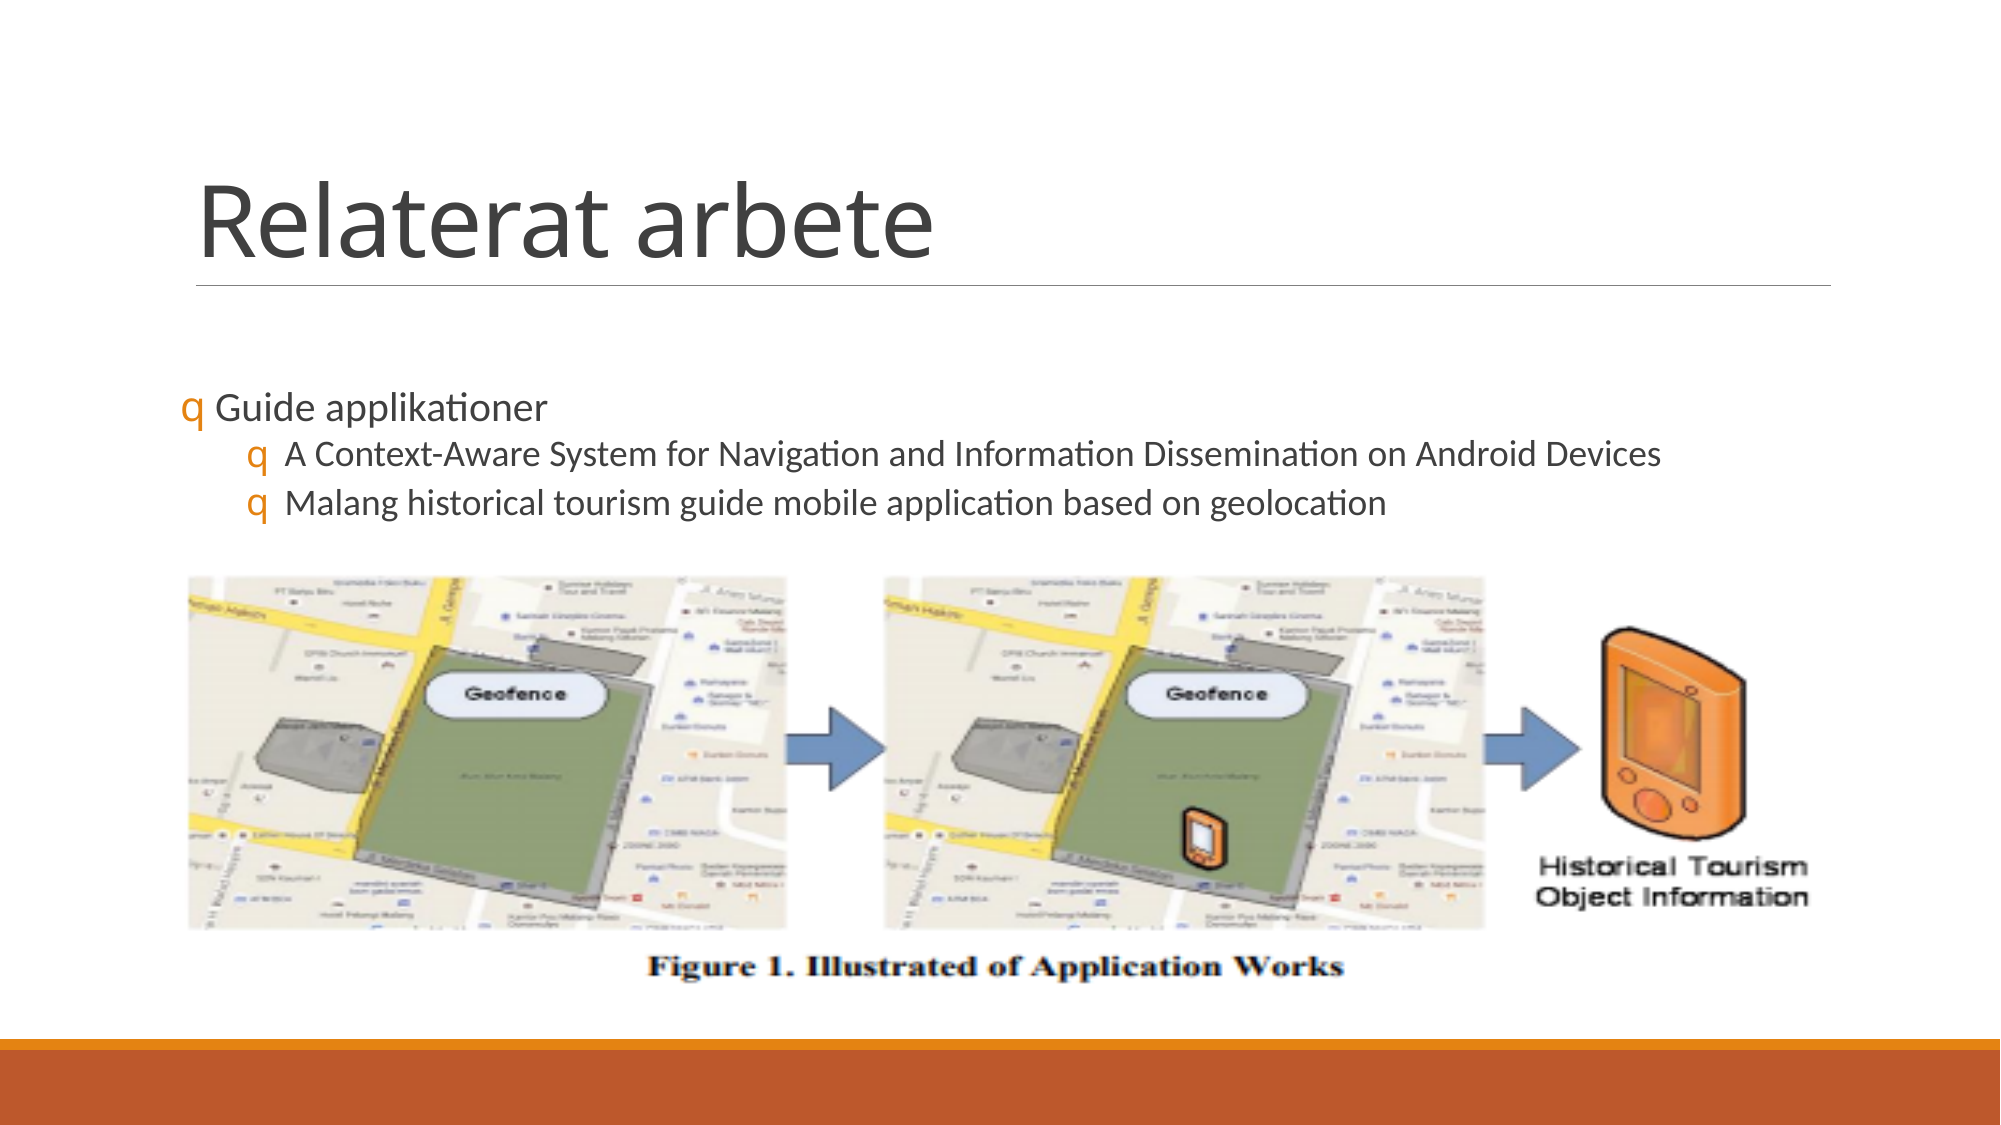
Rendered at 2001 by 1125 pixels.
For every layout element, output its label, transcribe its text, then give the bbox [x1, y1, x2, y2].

list Guide applikationer A Context-Aware System for Navigation and Information Dissemination on Android Devices Malang historical tourism guide mobile application based on geolocation [180, 302, 1831, 562]
picture [180, 562, 1831, 998]
title Relaterat arbete [180, 47, 1831, 286]
